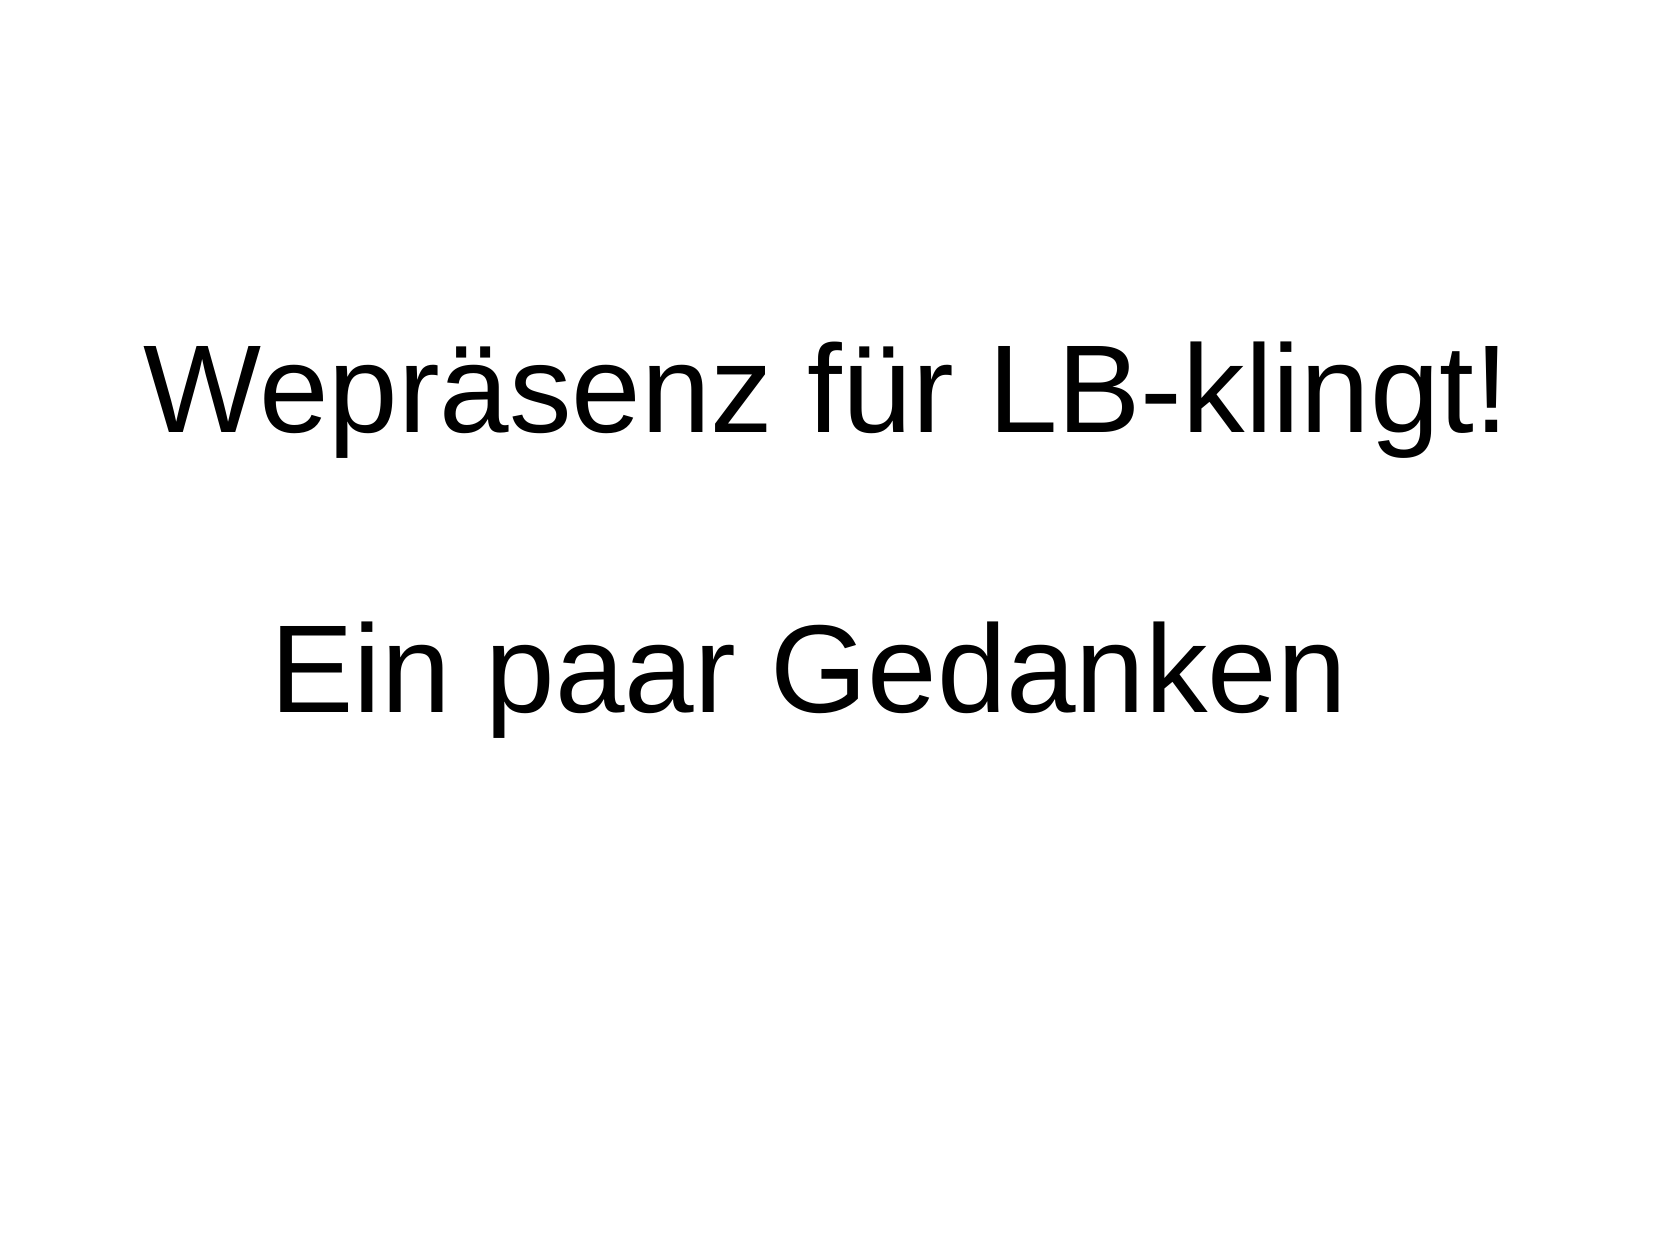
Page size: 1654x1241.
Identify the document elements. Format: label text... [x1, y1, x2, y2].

subtitle Wepräsenz für LB-klingt! Ein paar Gedanken [82, 49, 1571, 1010]
